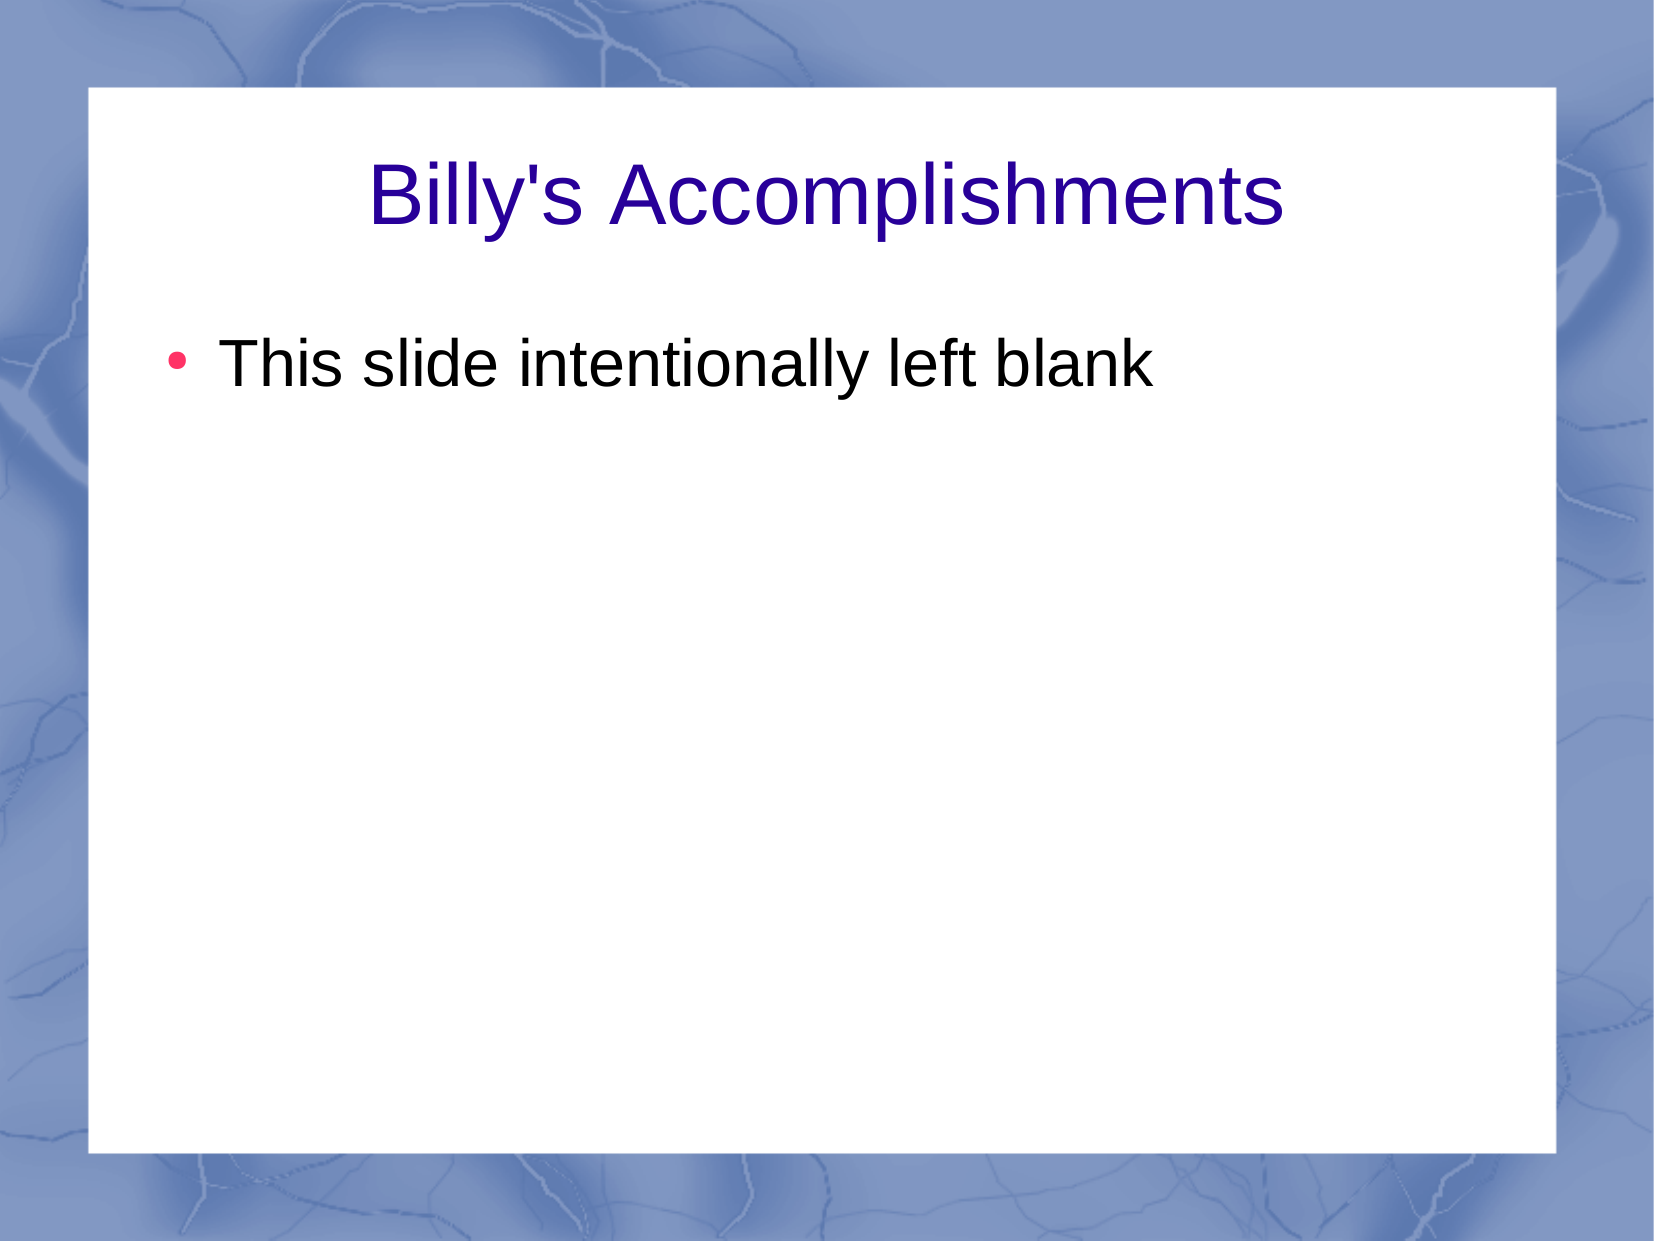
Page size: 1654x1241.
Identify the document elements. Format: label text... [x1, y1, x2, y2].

title Billy's Accomplishments [118, 90, 1536, 298]
picture [0, 0, 1654, 1241]
list This slide intentionally left blank [147, 325, 1506, 1010]
